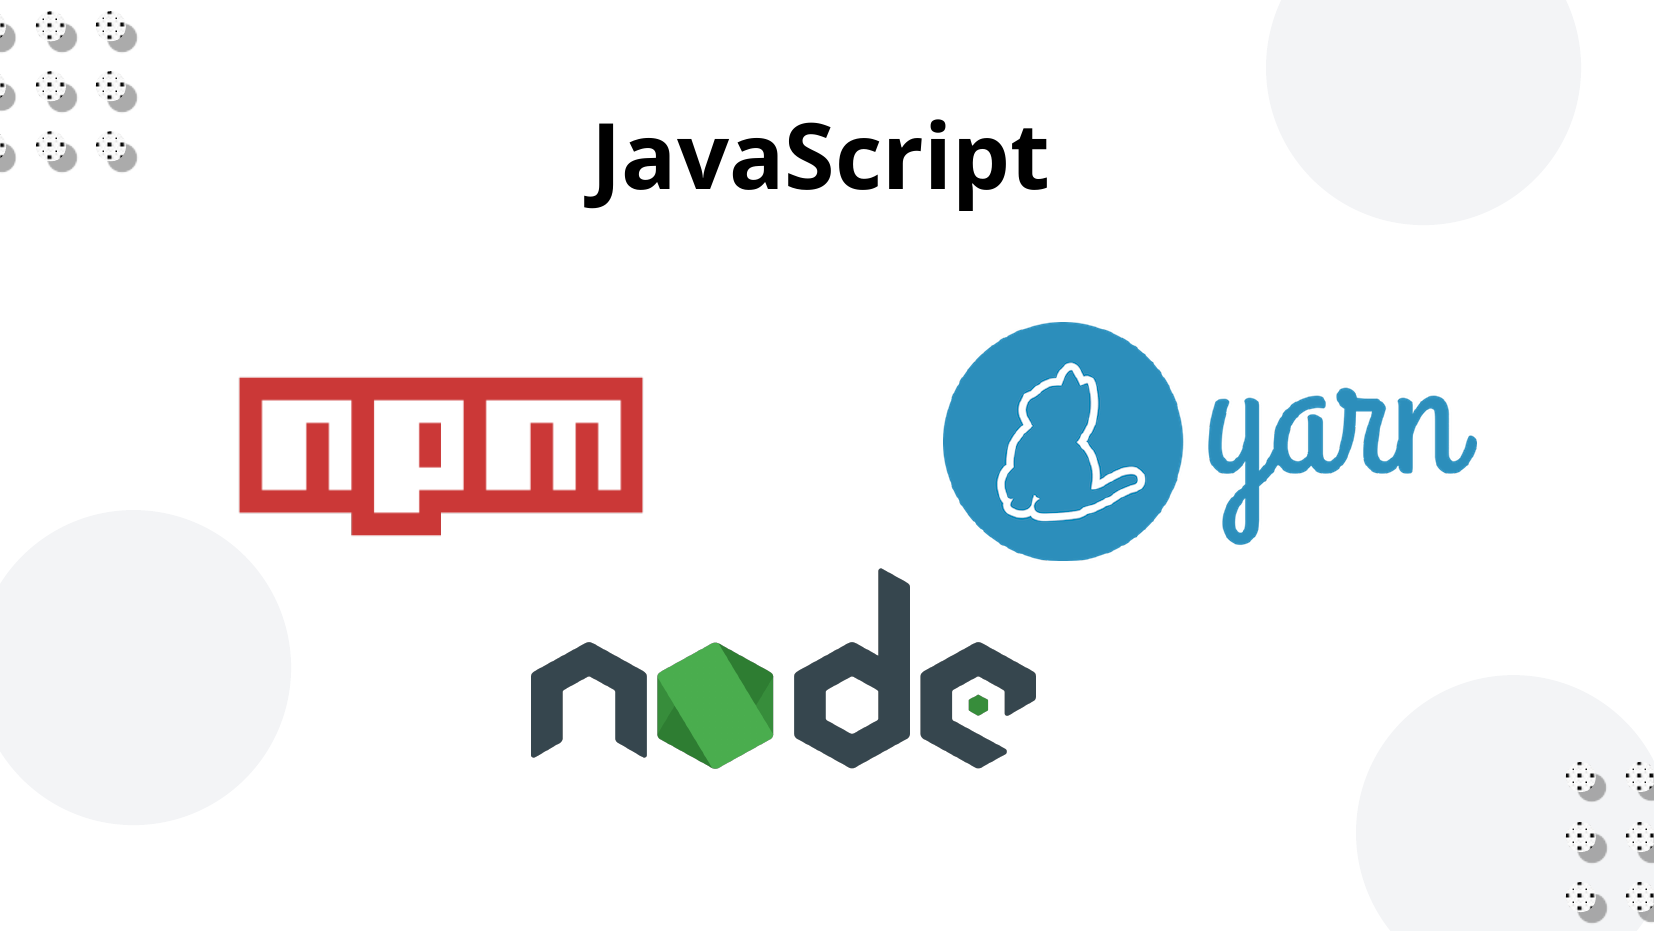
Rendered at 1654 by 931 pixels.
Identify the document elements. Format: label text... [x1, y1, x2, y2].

picture [1625, 821, 1654, 853]
picture [1565, 821, 1596, 853]
picture [35, 71, 66, 102]
title JavaScript [76, 76, 1565, 233]
picture [35, 131, 67, 162]
picture [1565, 761, 1596, 793]
picture [99, 71, 122, 76]
picture [0, 14, 6, 39]
picture [35, 11, 66, 42]
picture [177, 322, 1477, 931]
picture [1625, 881, 1654, 912]
picture [0, 74, 6, 99]
picture [1625, 761, 1654, 792]
picture [0, 134, 7, 159]
picture [1565, 882, 1596, 913]
picture [95, 11, 126, 42]
